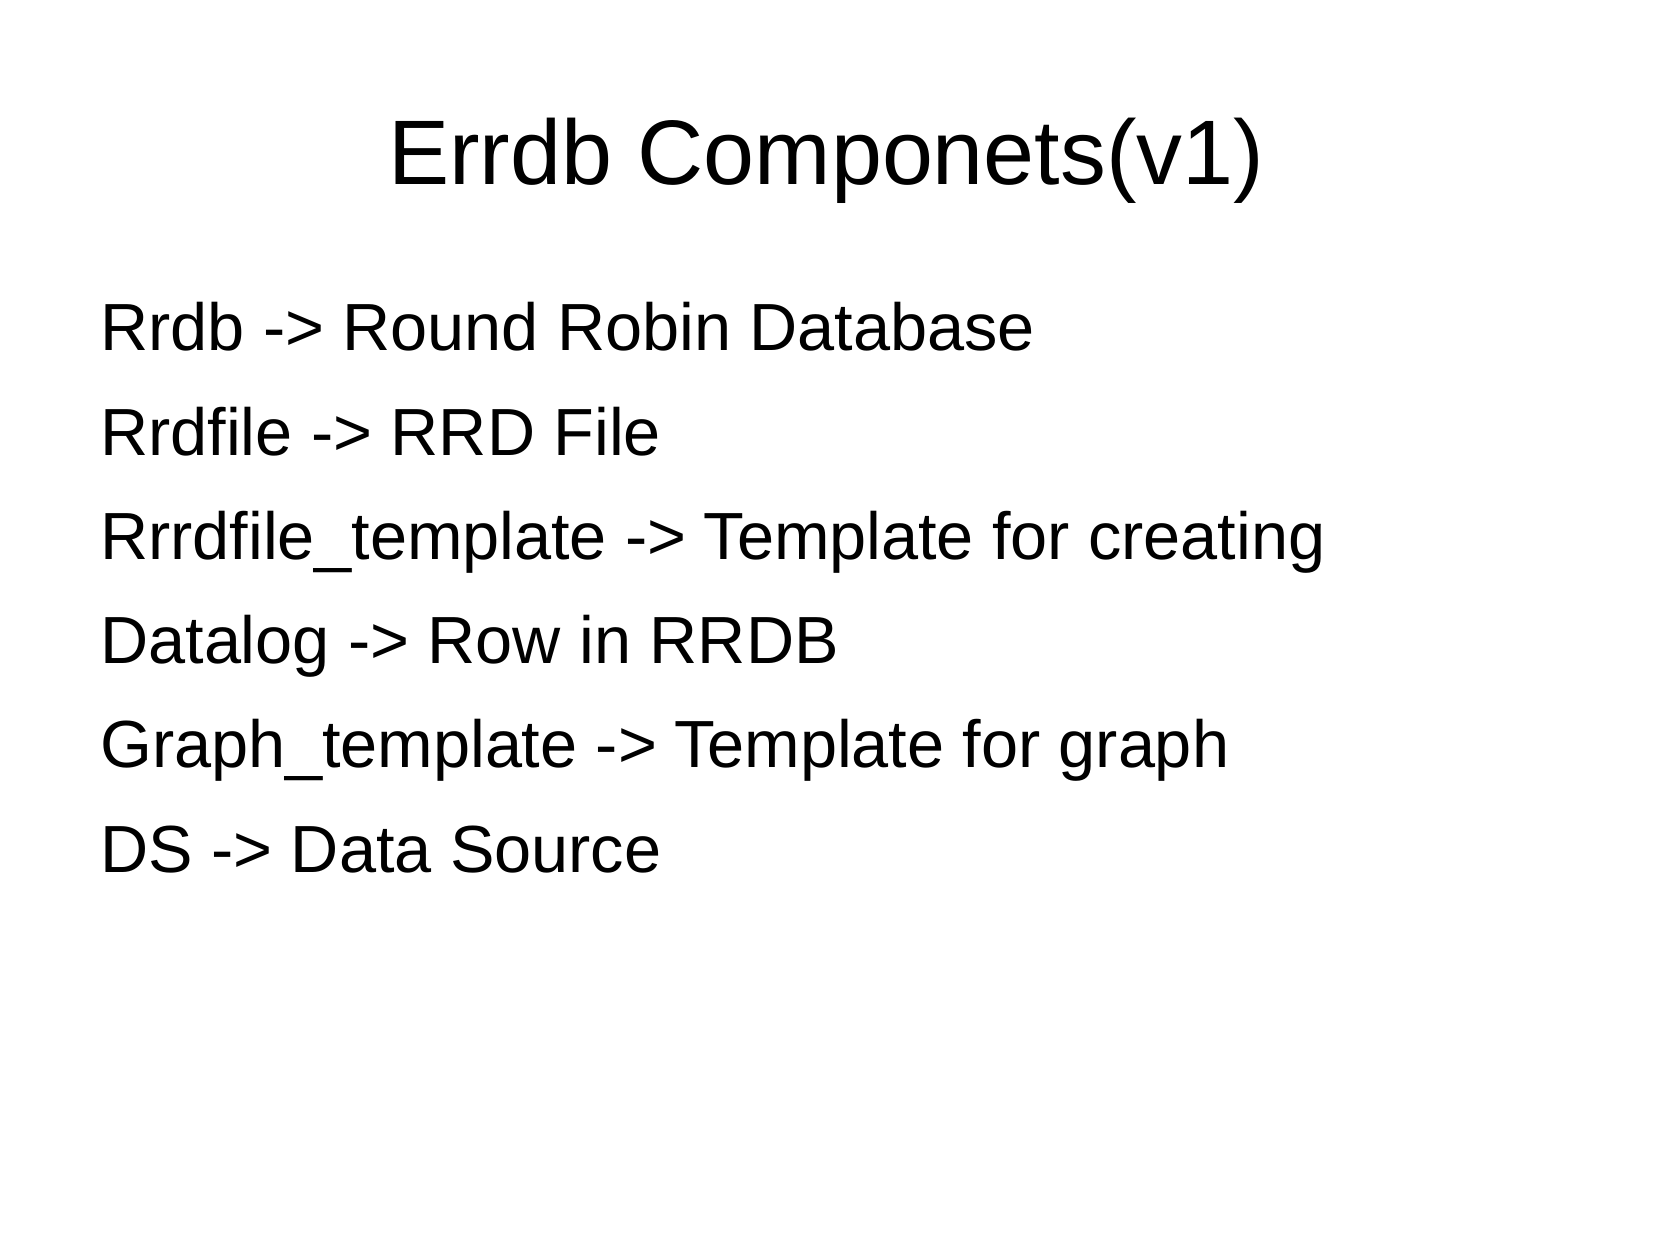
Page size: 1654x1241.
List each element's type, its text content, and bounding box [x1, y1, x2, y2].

title Errdb Componets(v1) [82, 56, 1571, 250]
list Rrdb -> Round Robin Database Rrdfile -> RRD File Rrrdfile_template -> Template for creating Datalog -> Row in RRDB Graph_template -> Template for graph DS -> Data Source [82, 290, 1571, 1094]
